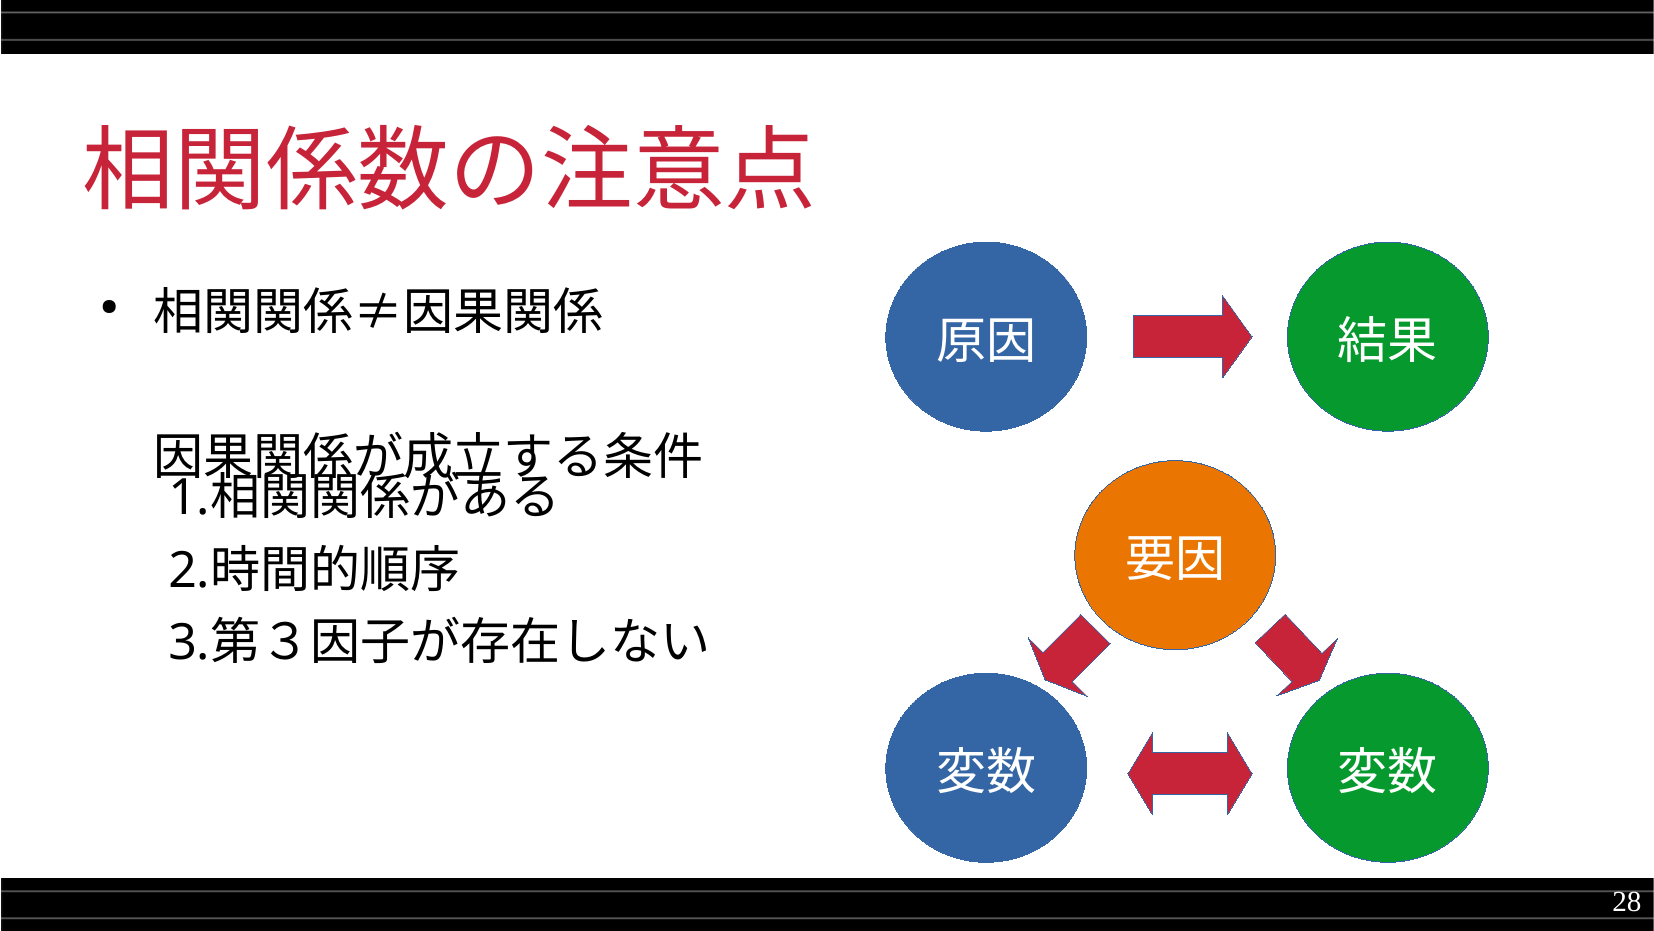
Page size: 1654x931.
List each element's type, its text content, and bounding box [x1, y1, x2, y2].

picture [1, 878, 1654, 931]
text_box 変数 [885, 673, 1087, 863]
text_box [1028, 614, 1111, 697]
text_box 要因 [1074, 460, 1276, 650]
title 相関係数の注意点 [82, 92, 1571, 249]
text_box 結果 [1287, 242, 1489, 432]
text_box [1255, 614, 1338, 696]
text_box 原因 [885, 242, 1087, 432]
picture [1, 0, 1654, 54]
list 相関関係≠因果関係 因果関係が成立する条件 [82, 271, 1571, 851]
text_box [1127, 732, 1253, 815]
text_box 相関関係がある 時間的順序 第３因子が存在しない [153, 449, 729, 615]
text_box [1133, 295, 1253, 378]
text_box 変数 [1287, 673, 1489, 863]
